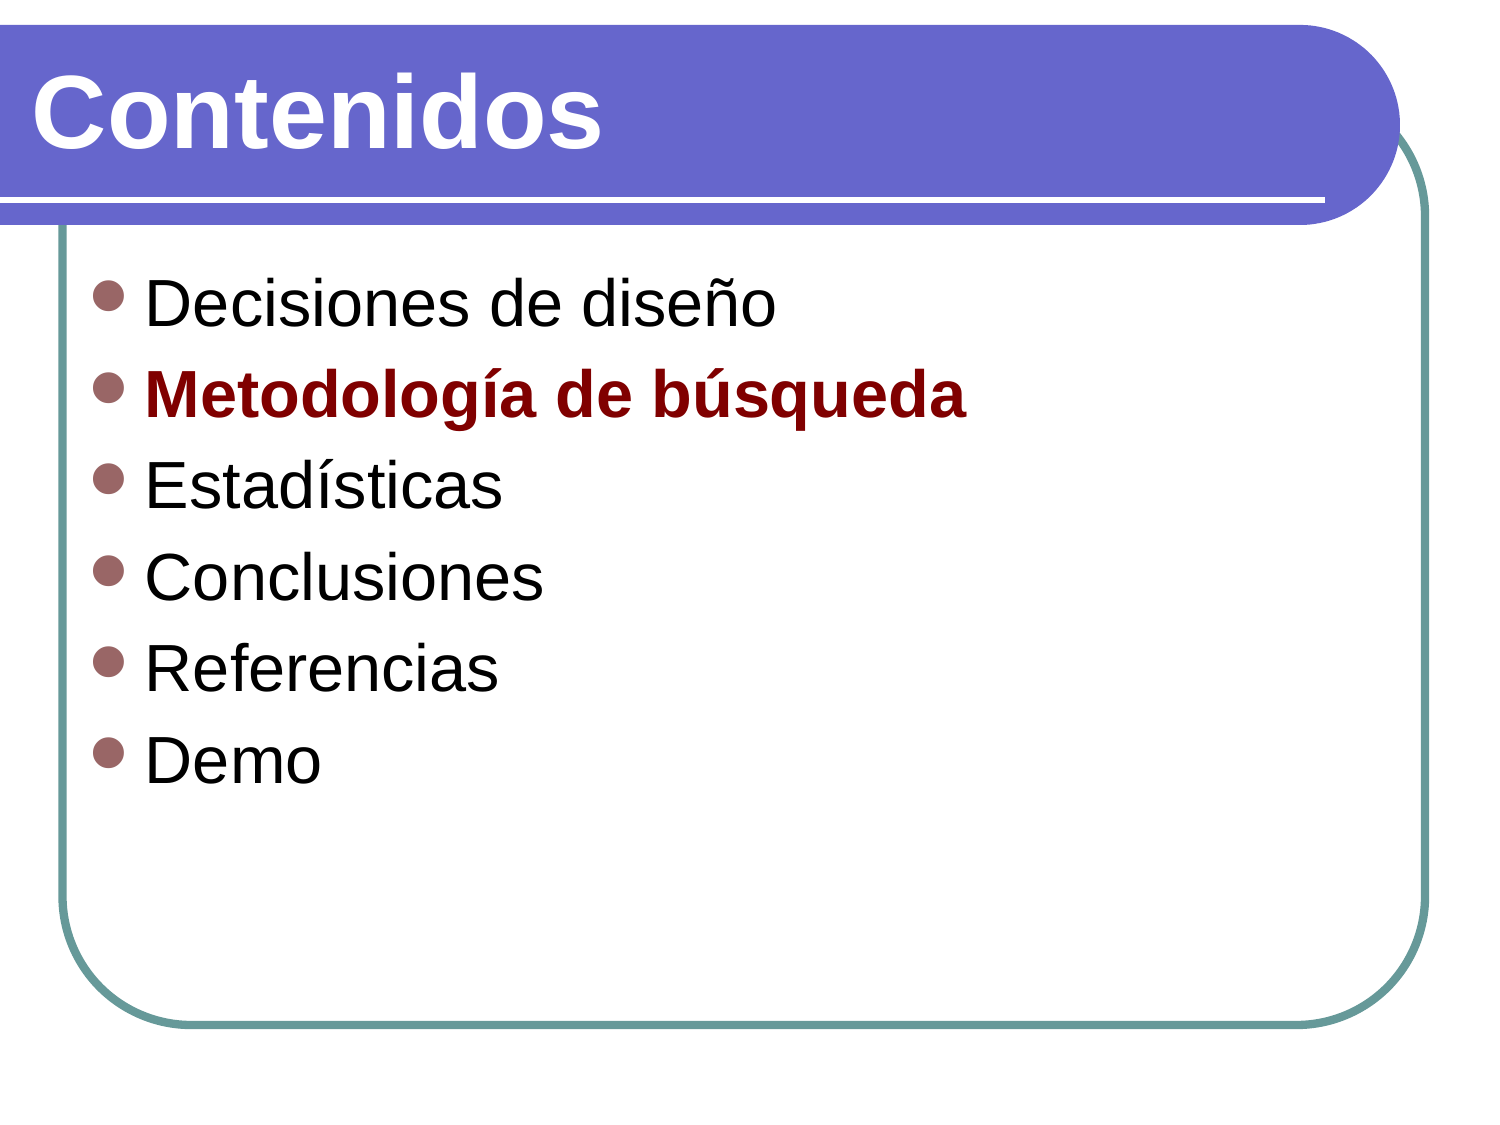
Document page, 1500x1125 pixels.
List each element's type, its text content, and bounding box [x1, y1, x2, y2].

list Decisiones de diseño Metodología de búsqueda Estadísticas Conclusiones Referencias Demo [88, 265, 1318, 831]
title Contenidos [31, 0, 1347, 226]
